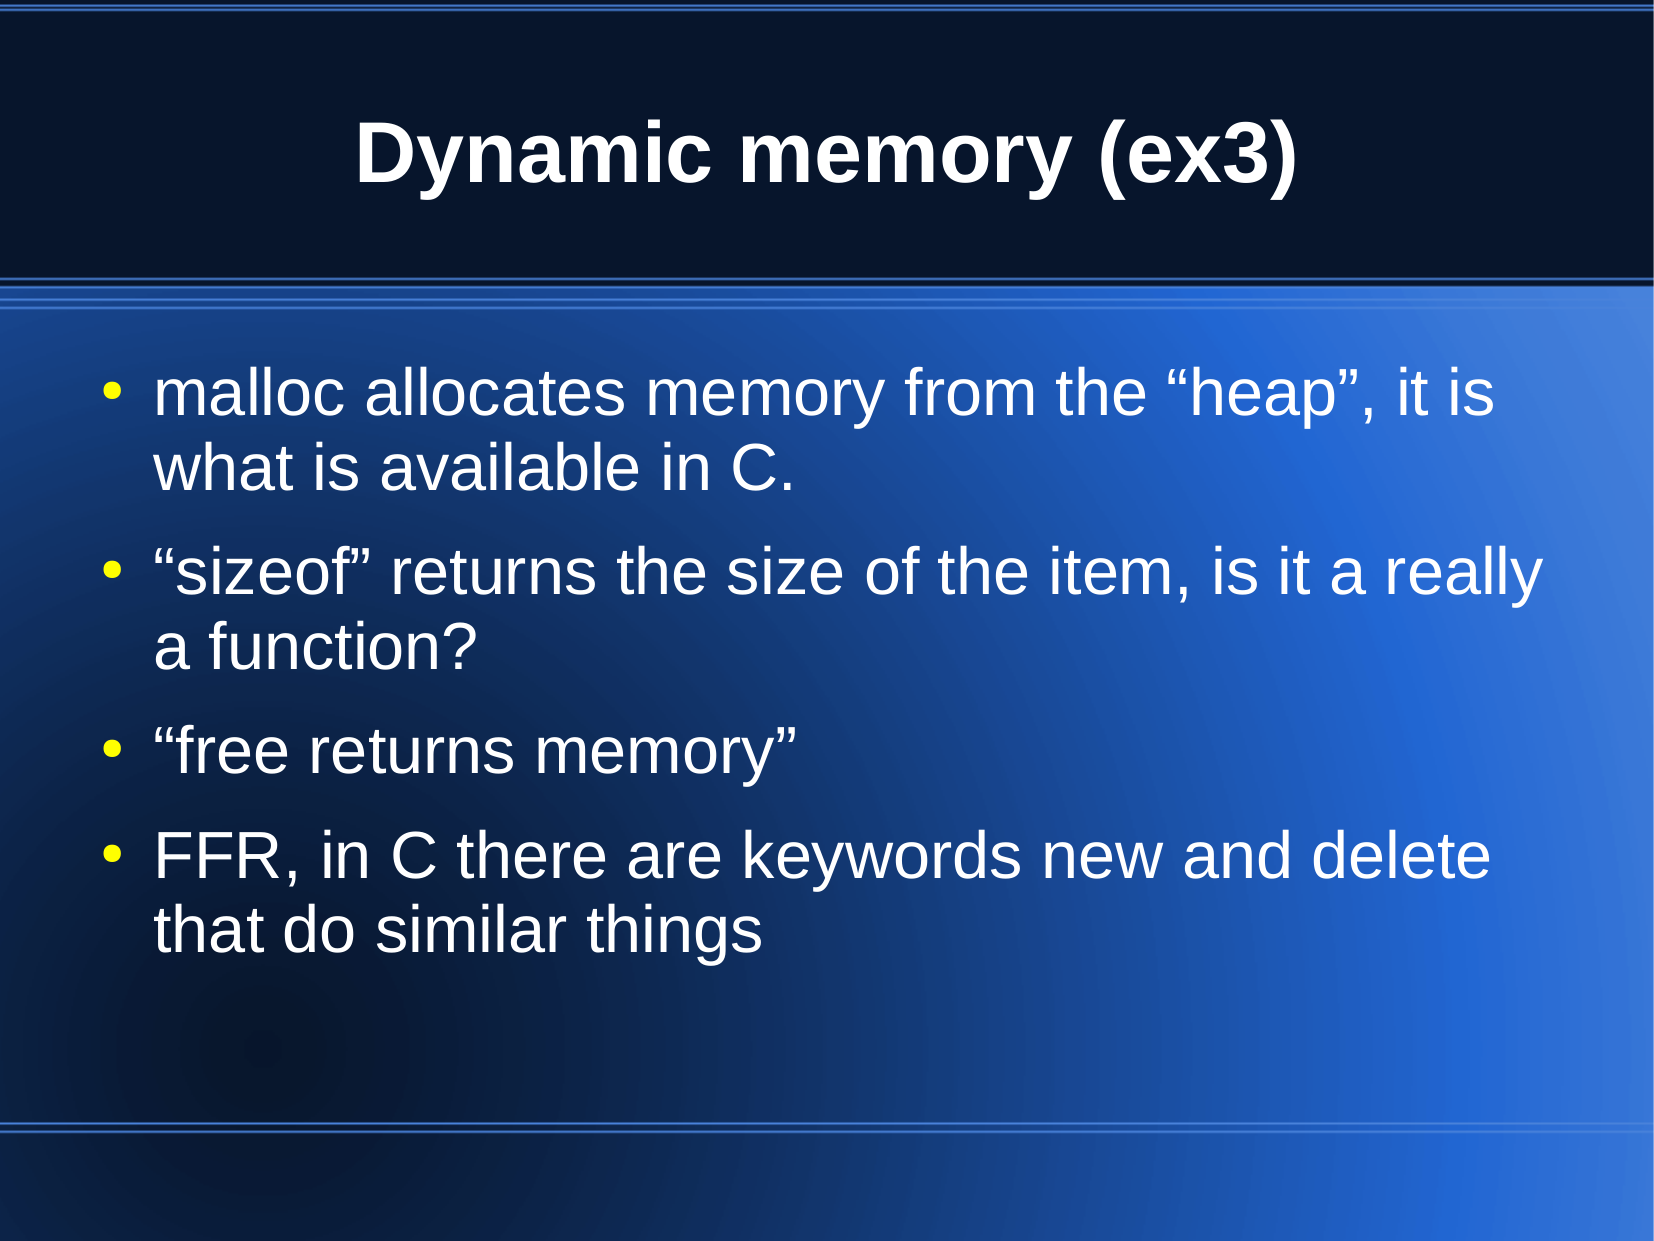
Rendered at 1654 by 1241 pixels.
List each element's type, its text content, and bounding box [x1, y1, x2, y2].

title Dynamic memory (ex3) [82, 49, 1571, 257]
list malloc allocates memory from the “heap”, it is what is available in C. “sizeof” returns the size of the item, is it a really a function? “free returns memory” FFR, in C there are keywords new and delete that do similar things [82, 355, 1571, 1058]
picture [0, 0, 1654, 1241]
